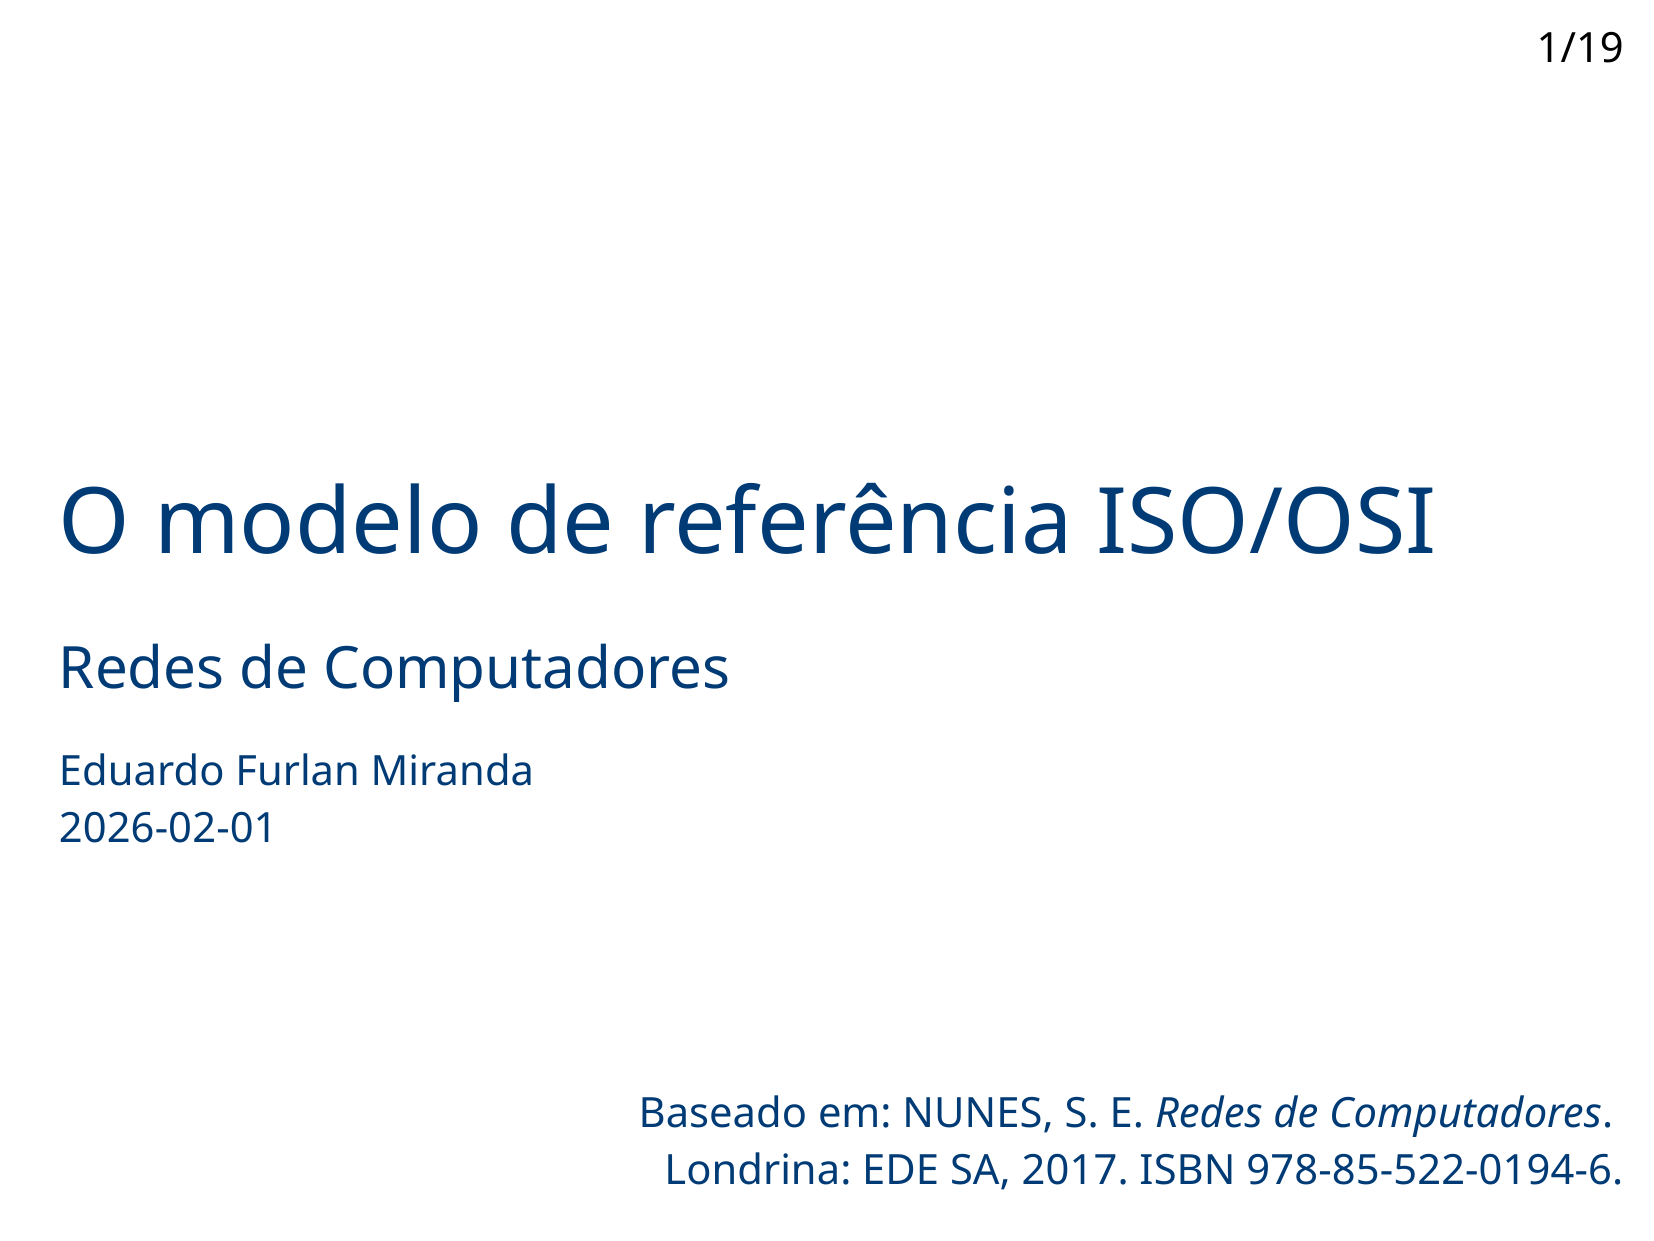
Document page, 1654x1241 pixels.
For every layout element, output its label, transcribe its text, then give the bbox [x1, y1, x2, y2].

list Redes de Computadores Eduardo Furlan Miranda 2026-02-01 Baseado em: NUNES, S. E. Redes de Computadores. Londrina: EDE SA, 2017. ISBN 978-85-522-0194-6. [59, 625, 1625, 1217]
title O modelo de referência ISO/OSI [59, 330, 1625, 581]
